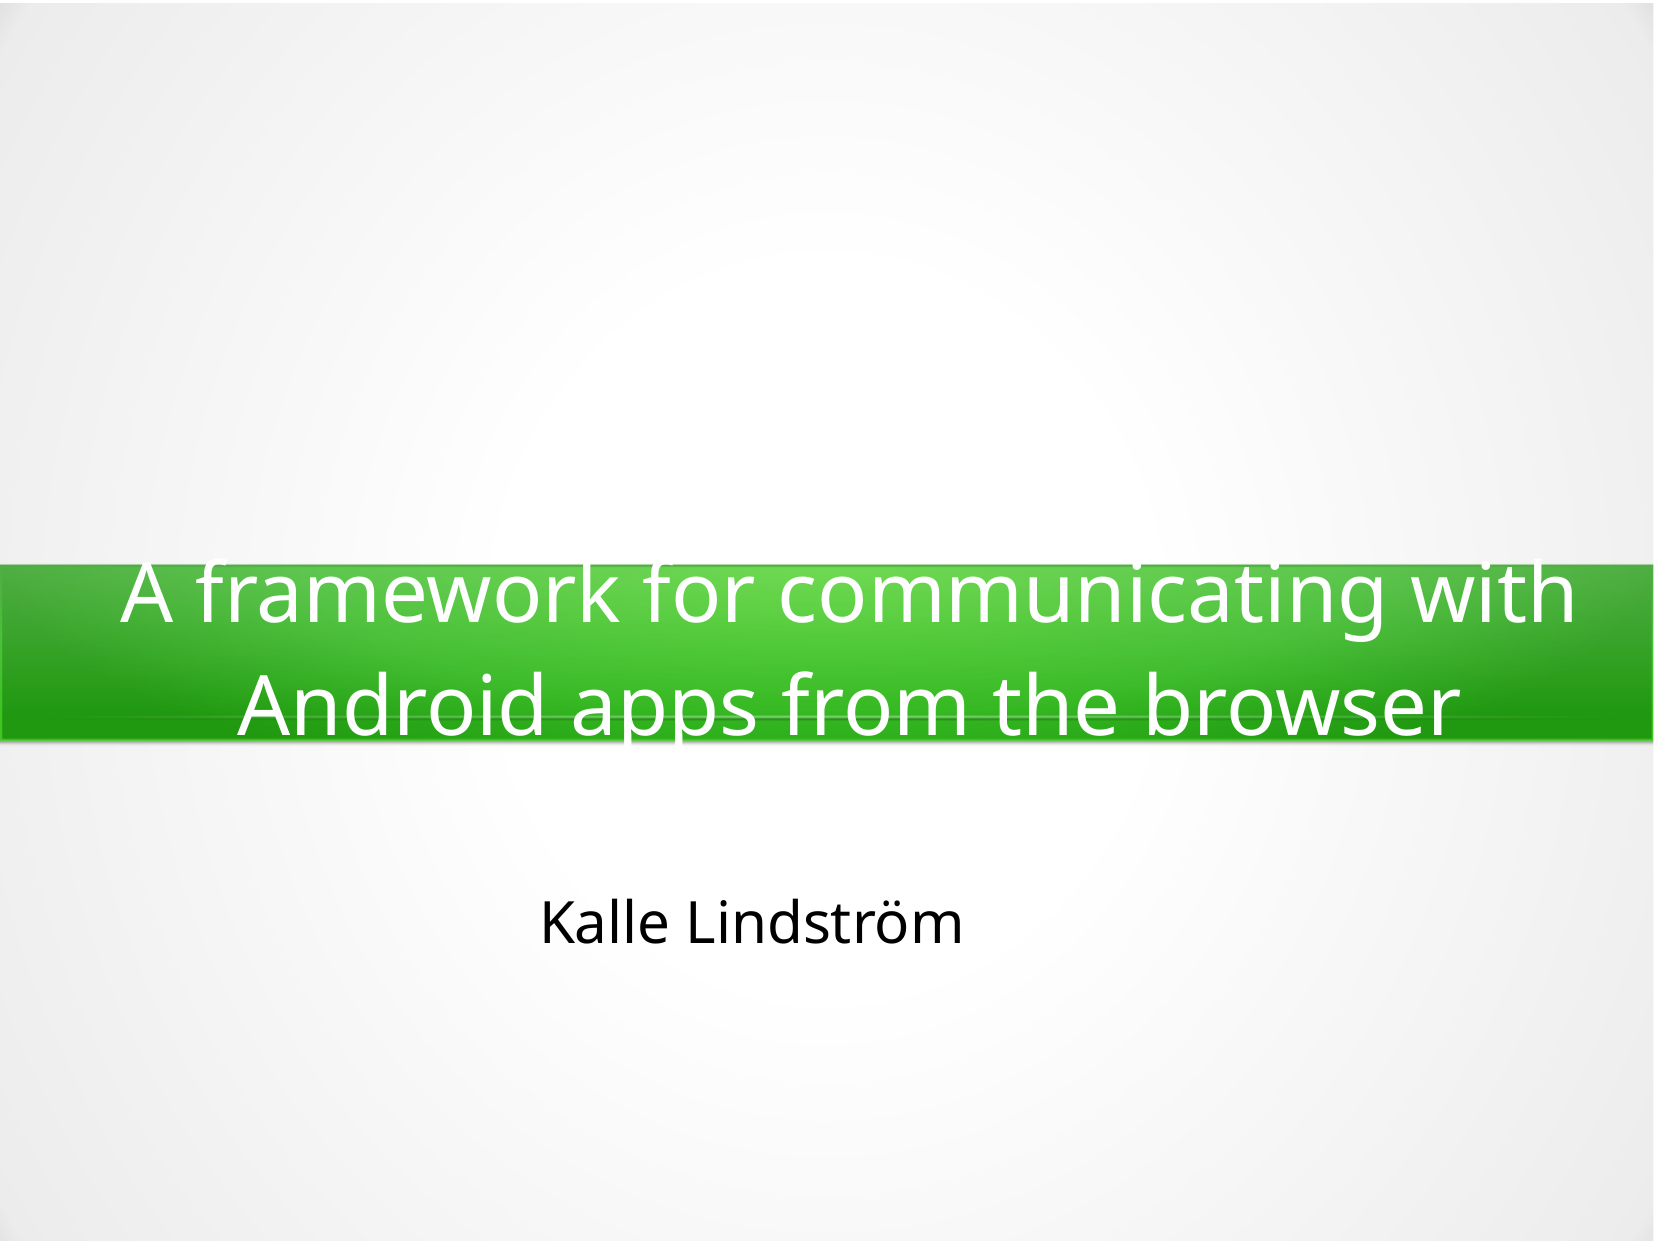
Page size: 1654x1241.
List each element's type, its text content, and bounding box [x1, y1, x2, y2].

text_box Kalle Lindström [524, 874, 1040, 967]
picture [0, 3, 1654, 1241]
title A framework for communicating with Android apps from the browser [82, 553, 1619, 741]
